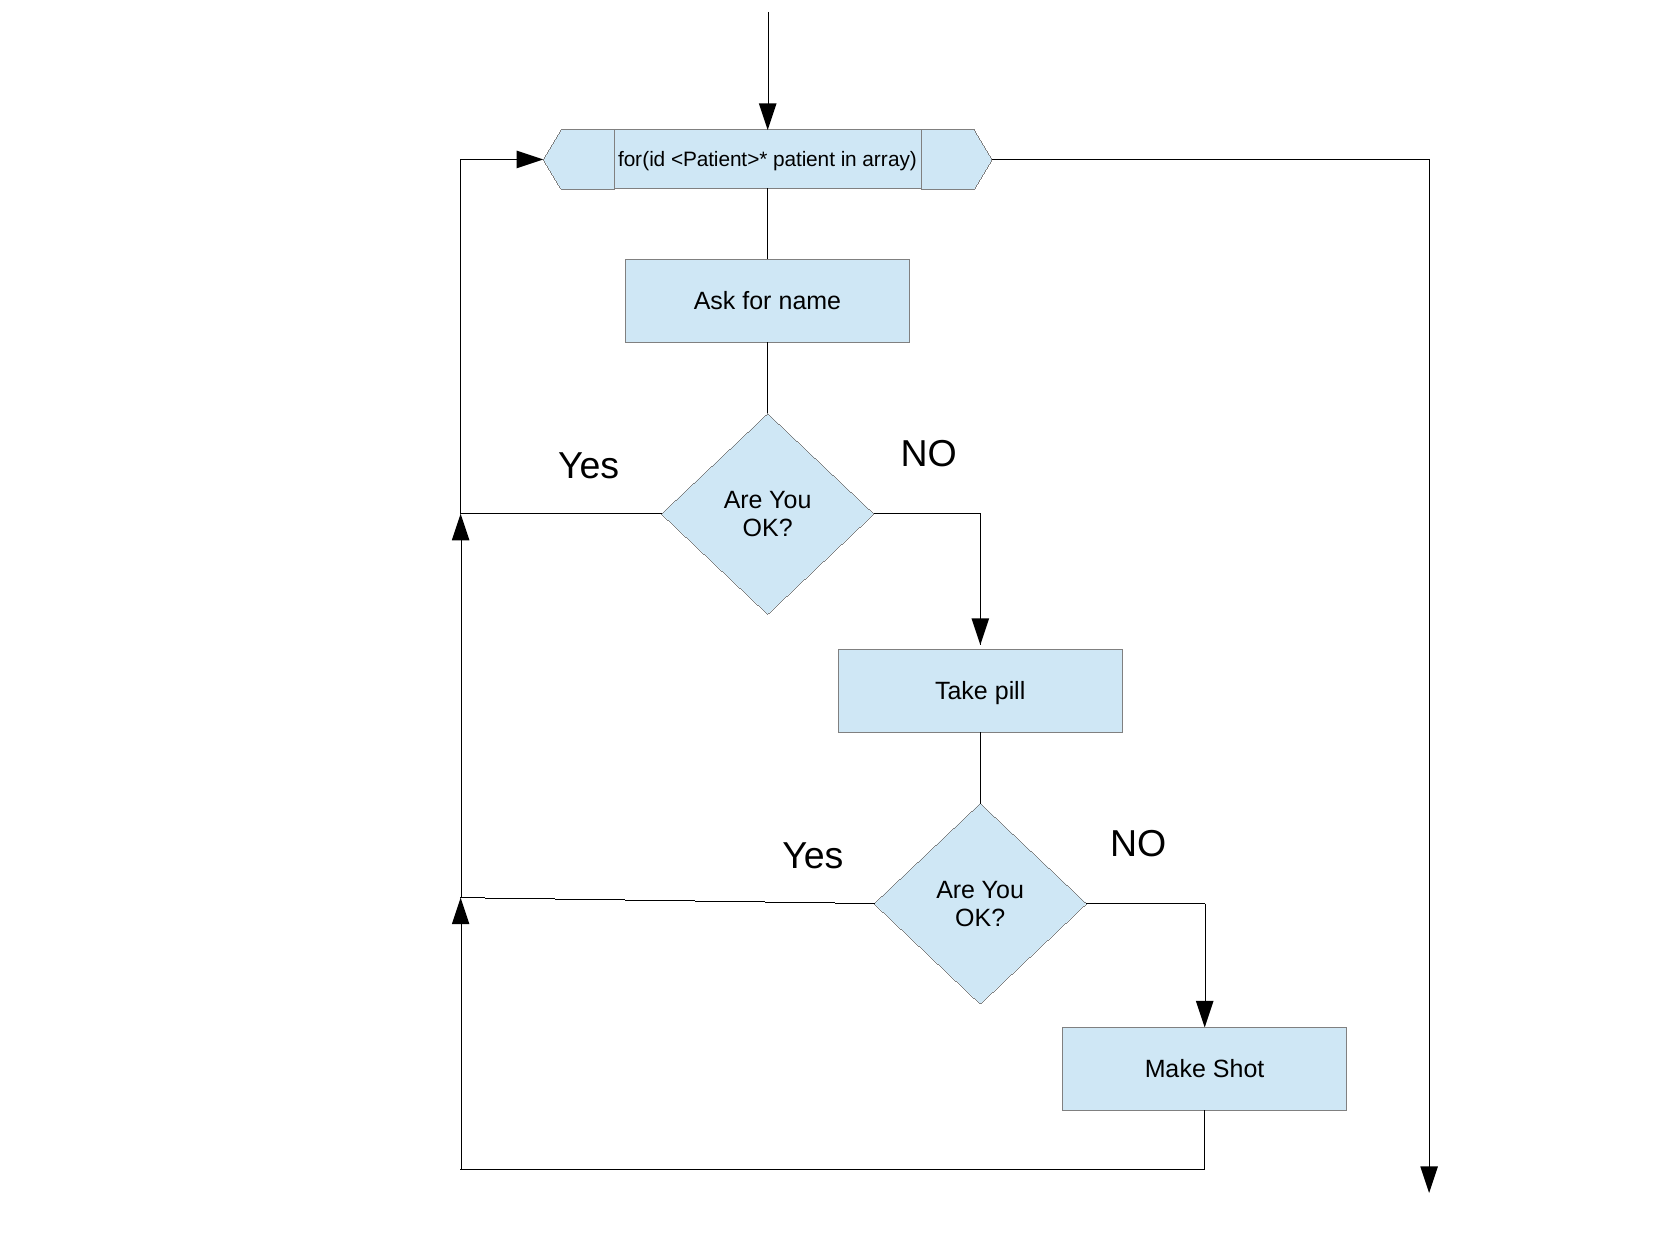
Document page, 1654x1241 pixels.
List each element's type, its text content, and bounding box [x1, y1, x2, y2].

text_box Take pill [838, 649, 1123, 733]
text_box [921, 129, 992, 190]
text_box Yes [543, 437, 635, 494]
text_box NO [885, 425, 972, 483]
text_box for(id <Patient>* patient in array) [615, 129, 921, 189]
text_box NO [1095, 814, 1182, 872]
text_box Are You OK? [874, 803, 1087, 1004]
text_box Ask for name [625, 259, 910, 343]
text_box Yes [767, 826, 859, 957]
text_box Are You OK? [661, 413, 874, 615]
text_box [543, 129, 615, 190]
text_box Make Shot [1062, 1027, 1347, 1111]
